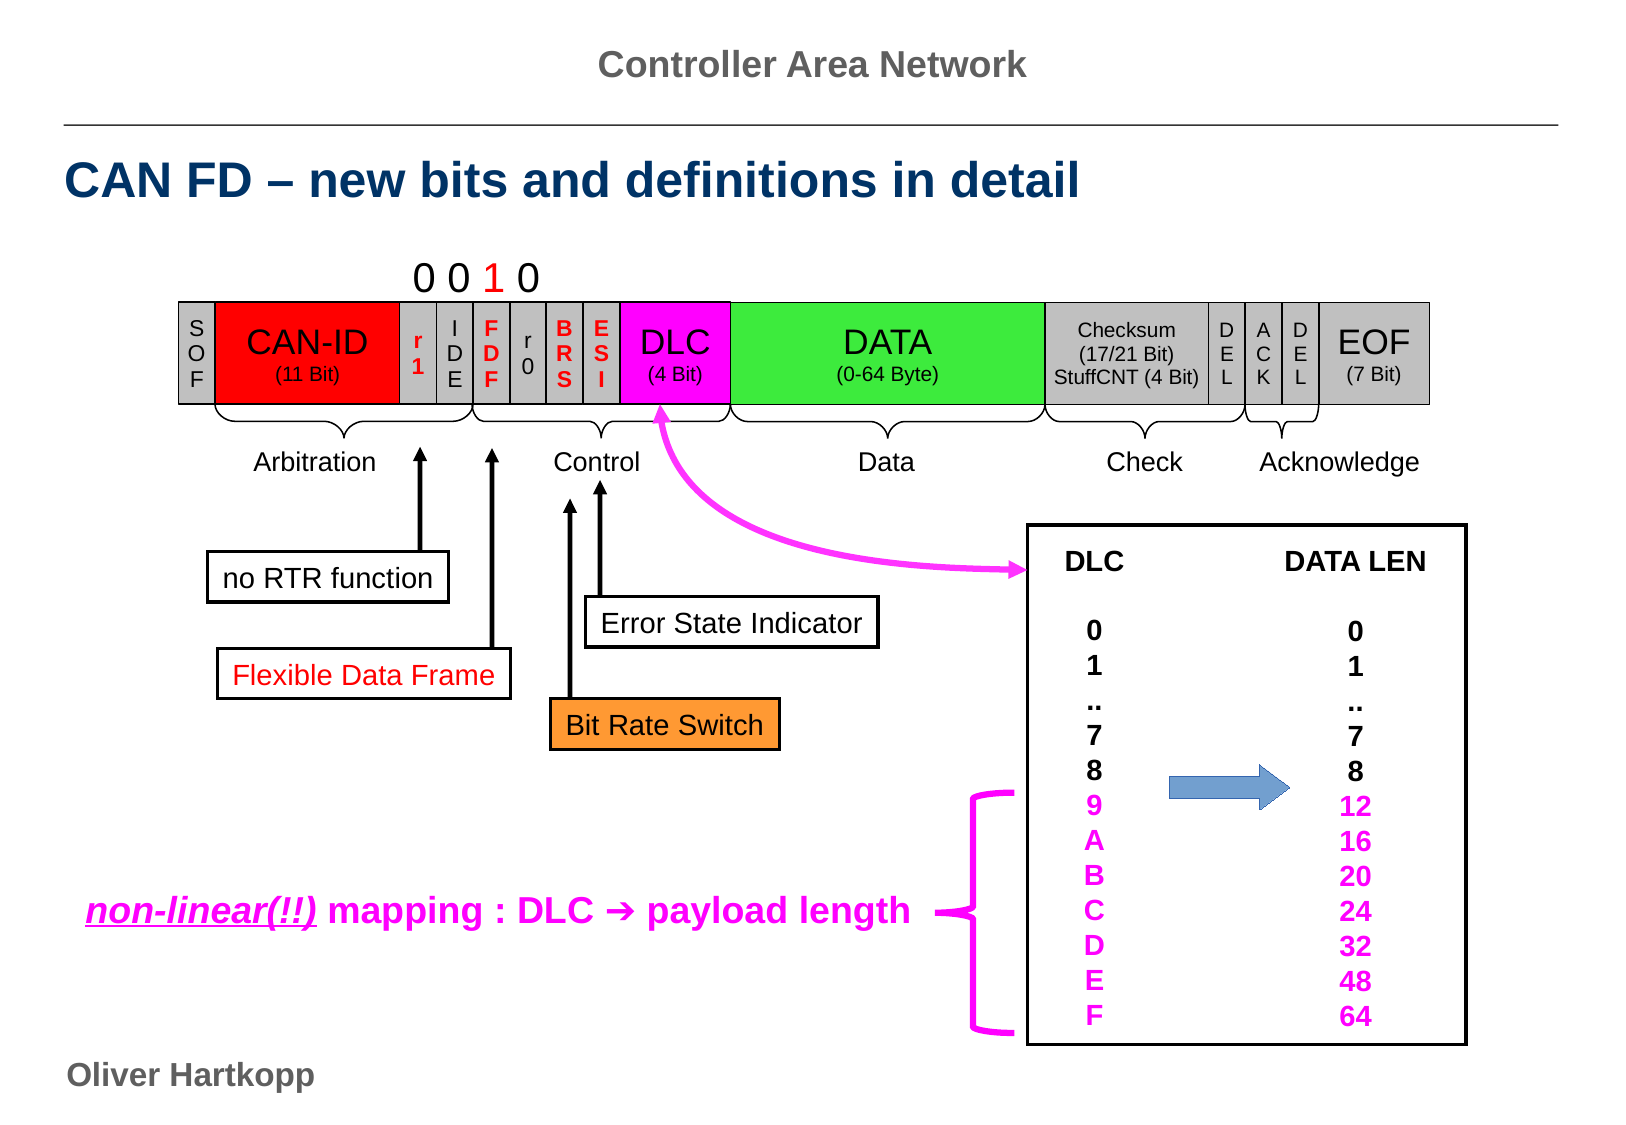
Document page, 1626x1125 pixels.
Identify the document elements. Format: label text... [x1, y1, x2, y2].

text_box DLC 0 1 .. 7 8 9 A B C D E F [1046, 534, 1143, 1040]
text_box Check [1092, 438, 1204, 485]
text_box Flexible Data Frame [217, 648, 511, 699]
text_box non-linear(!!) mapping : DLC ➔ payload length [70, 877, 927, 939]
text_box r 1 [399, 309, 436, 405]
text_box r 0 [510, 309, 546, 405]
text_box S O F [178, 302, 215, 405]
text_box EOF (7 Bit) [1319, 302, 1430, 405]
text_box Arbitration [239, 438, 400, 485]
text_box E S I [583, 302, 621, 405]
text_box CAN FD – new bits and definitions in detail [64, 147, 1558, 260]
text_box 0 0 1 0 [397, 243, 556, 309]
text_box no RTR function [207, 551, 449, 603]
text_box I D E [436, 309, 472, 405]
text_box Data [843, 438, 934, 485]
text_box Acknowledge [1245, 438, 1446, 485]
text_box B R S [546, 302, 583, 405]
text_box DLC (4 Bit) [621, 302, 730, 405]
text_box Control [539, 438, 662, 485]
text_box Error State Indicator [585, 596, 878, 648]
text_box CAN-ID (11 Bit) [215, 302, 399, 405]
text_box Checksum (17/21 Bit) StuffCNT (4 Bit) [1045, 302, 1208, 405]
text_box [1169, 764, 1290, 810]
text_box DATA (0-64 Byte) [730, 302, 1045, 405]
text_box F D F [472, 309, 510, 405]
text_box DATA LEN 0 1 .. 7 8 12 16 20 24 32 48 64 [1265, 534, 1446, 1040]
text_box D E L [1281, 302, 1319, 405]
text_box D E L [1208, 302, 1245, 405]
text_box A C K [1245, 302, 1281, 405]
text_box Bit Rate Switch [550, 698, 780, 750]
